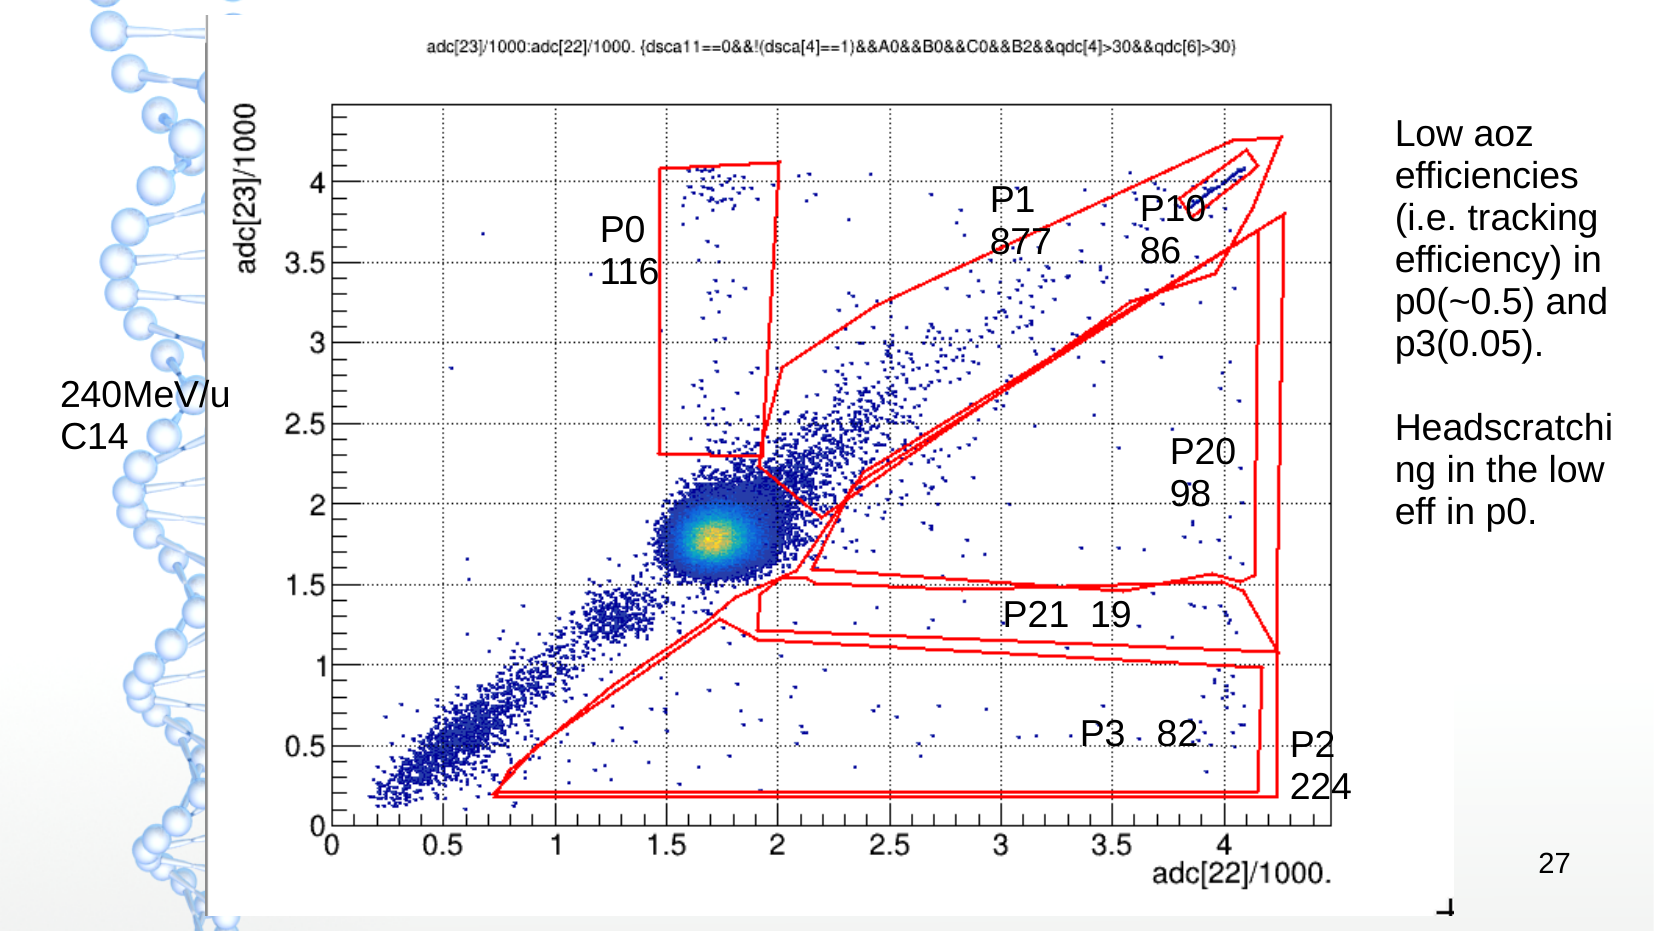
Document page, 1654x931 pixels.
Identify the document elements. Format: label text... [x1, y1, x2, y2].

text_box Low aoz efficiencies (i.e. tracking efficiency) in p0(~0.5) and p3(0.05). Headscratching in the low eff in p0. [1380, 105, 1636, 540]
text_box P2 224 [1275, 715, 1396, 815]
text_box P21 19 [987, 585, 1216, 643]
text_box P3 82 [1065, 705, 1261, 762]
text_box P10 86 [1125, 180, 1246, 279]
text_box 240MeV/u C14 [45, 365, 285, 466]
text_box P20 98 [1155, 423, 1276, 523]
text_box P1 877 [975, 171, 1096, 271]
picture [0, 0, 1654, 931]
text_box P0 116 [585, 201, 706, 301]
